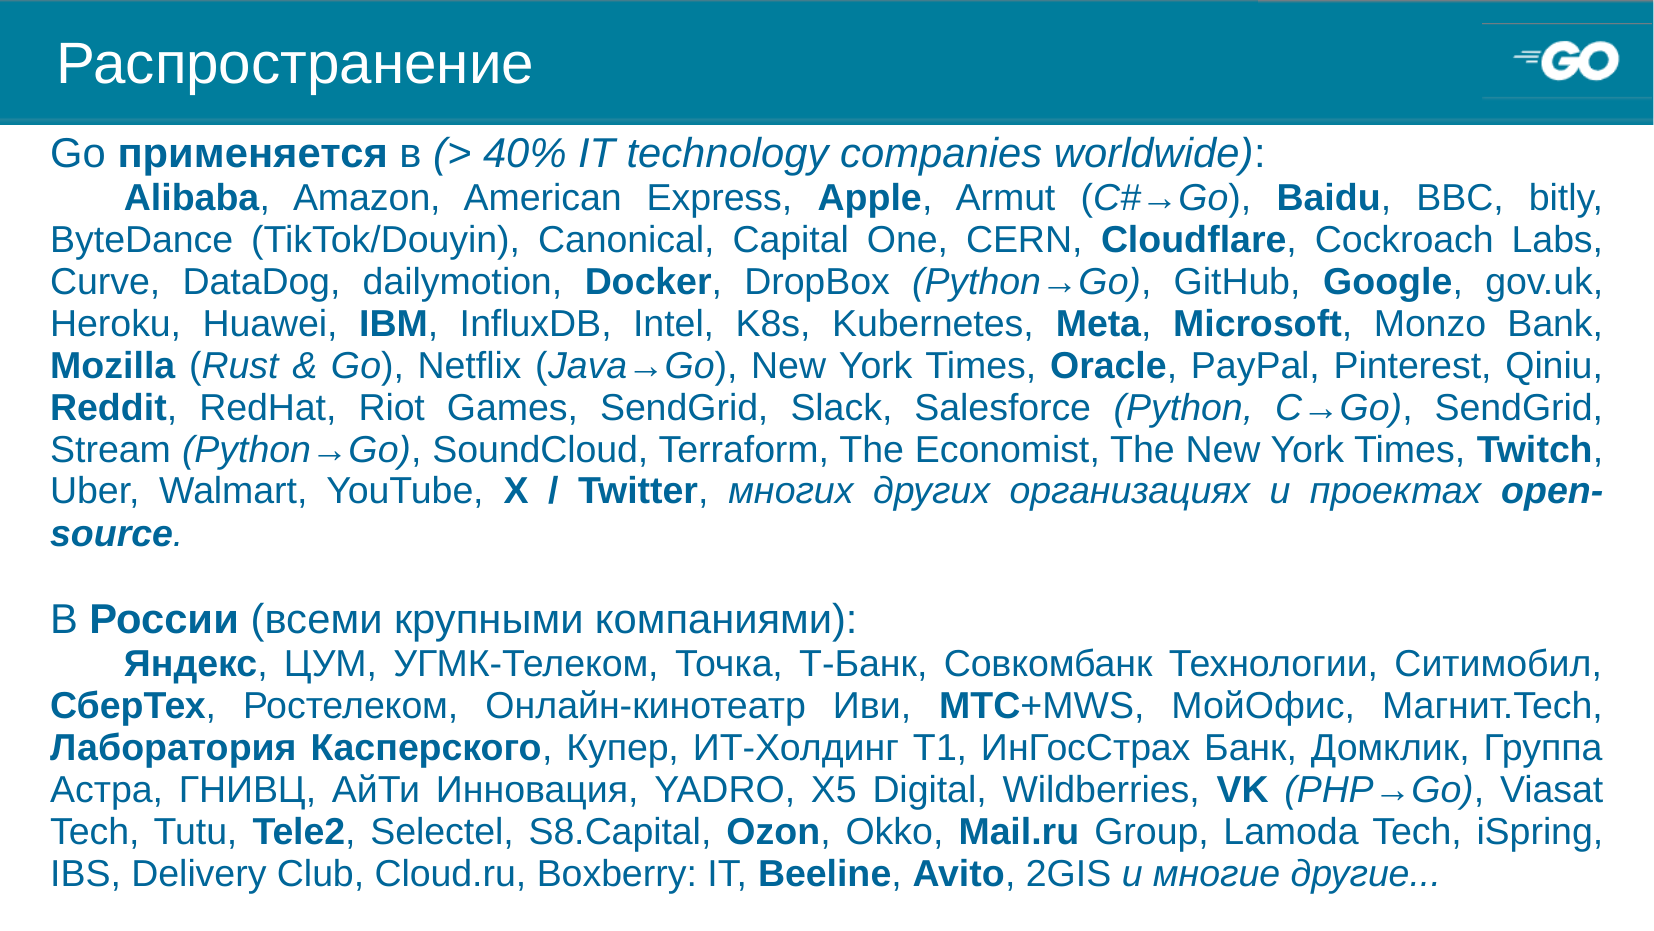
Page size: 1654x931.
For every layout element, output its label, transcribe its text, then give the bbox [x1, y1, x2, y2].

picture [1542, 41, 1619, 81]
text_box Распространение [41, 23, 1495, 104]
text_box Go применяется в (> 40% IT technology companies worldwide): Alibaba, Amazon, American Express, Apple, Armut (C#→Go), Baidu, BBC, bitly, ByteDance (TikTok/Douyin), Canonical, Capital One, CERN, Cloudflare, Cockroach Labs, Curve, DataDog, dailymotion, Docker, DropBox (Python→Go), GitHub, Google, gov.uk, Heroku, Huawei, IBM, InfluxDB, Intel, K8s, Kubernetes, Meta, Microsoft, Monzo Bank, Mozilla (Rust & Go), Netflix (Java→Go), New York Times, Oracle, PayPal, Pinterest, Qiniu, Reddit, RedHat, Riot Games, SendGrid, Slack, Salesforce (Python, C→Go), SendGrid, Stream (Python→Go), SoundCloud, Terraform, The Economist, The New York Times, Twitch, Uber, Walmart, YouTube, X / Twitter, многих других организациях и проектах open-source. В России (всеми крупными компаниями): Яндекс, ЦУМ, УГМК-Телеком, Точка, Т-Банк, Совкомбанк Технологии, Ситимобил, СберТех, Ростелеком, Онлайн-кинотеатр Иви, МТС+MWS, МойОфис, Магнит.Tech, Лаборатория Касперского, Купер, ИТ-Холдинг Т1, ИнГосСтрах Банк, Домклик, Группа Астра, ГНИВЦ, АйТи Инновация, YADRO, X5 Digital, Wildberries, VK (PHP→Go), Viasat Tech, Tutu, Tele2, Selectel, S8.Capital, Ozon, Okko, Mail.ru Group, Lamoda Tech, iSpring, IBS, Delivery Club, Cloud.ru, Boxberry: IT, Beeline, Avito, 2GIS и многие другие... [35, 122, 1619, 902]
